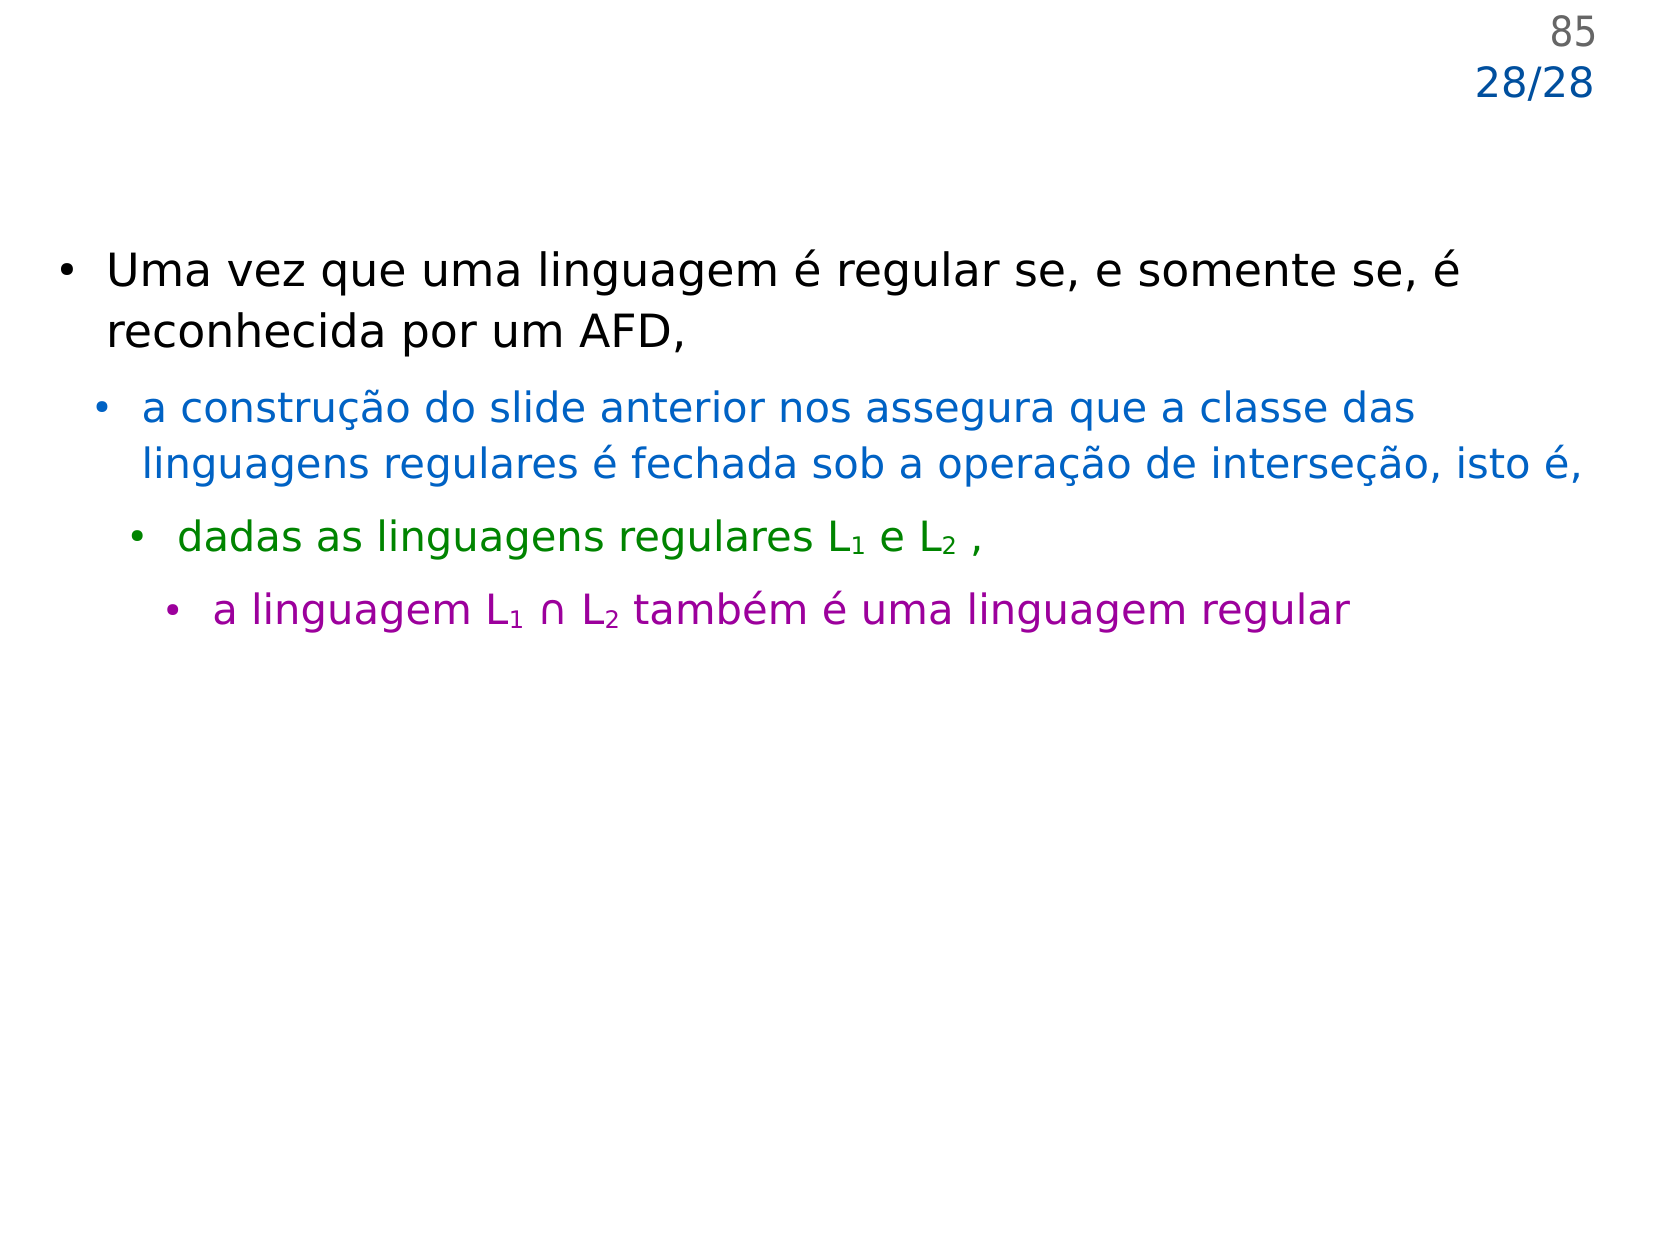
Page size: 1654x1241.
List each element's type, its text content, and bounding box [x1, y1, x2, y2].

text_box 85 [1375, 0, 1613, 64]
list Uma vez que uma linguagem é regular se, e somente se, é reconhecida por um AFD, a construção do slide anterior nos assegura que a classe das linguagens regulares é fechada sob a operação de interseção, isto é, dadas as linguagens regulares L1 e L2 , a linguagem L1 ∩ L2 também é uma linguagem regular [59, 236, 1615, 1211]
